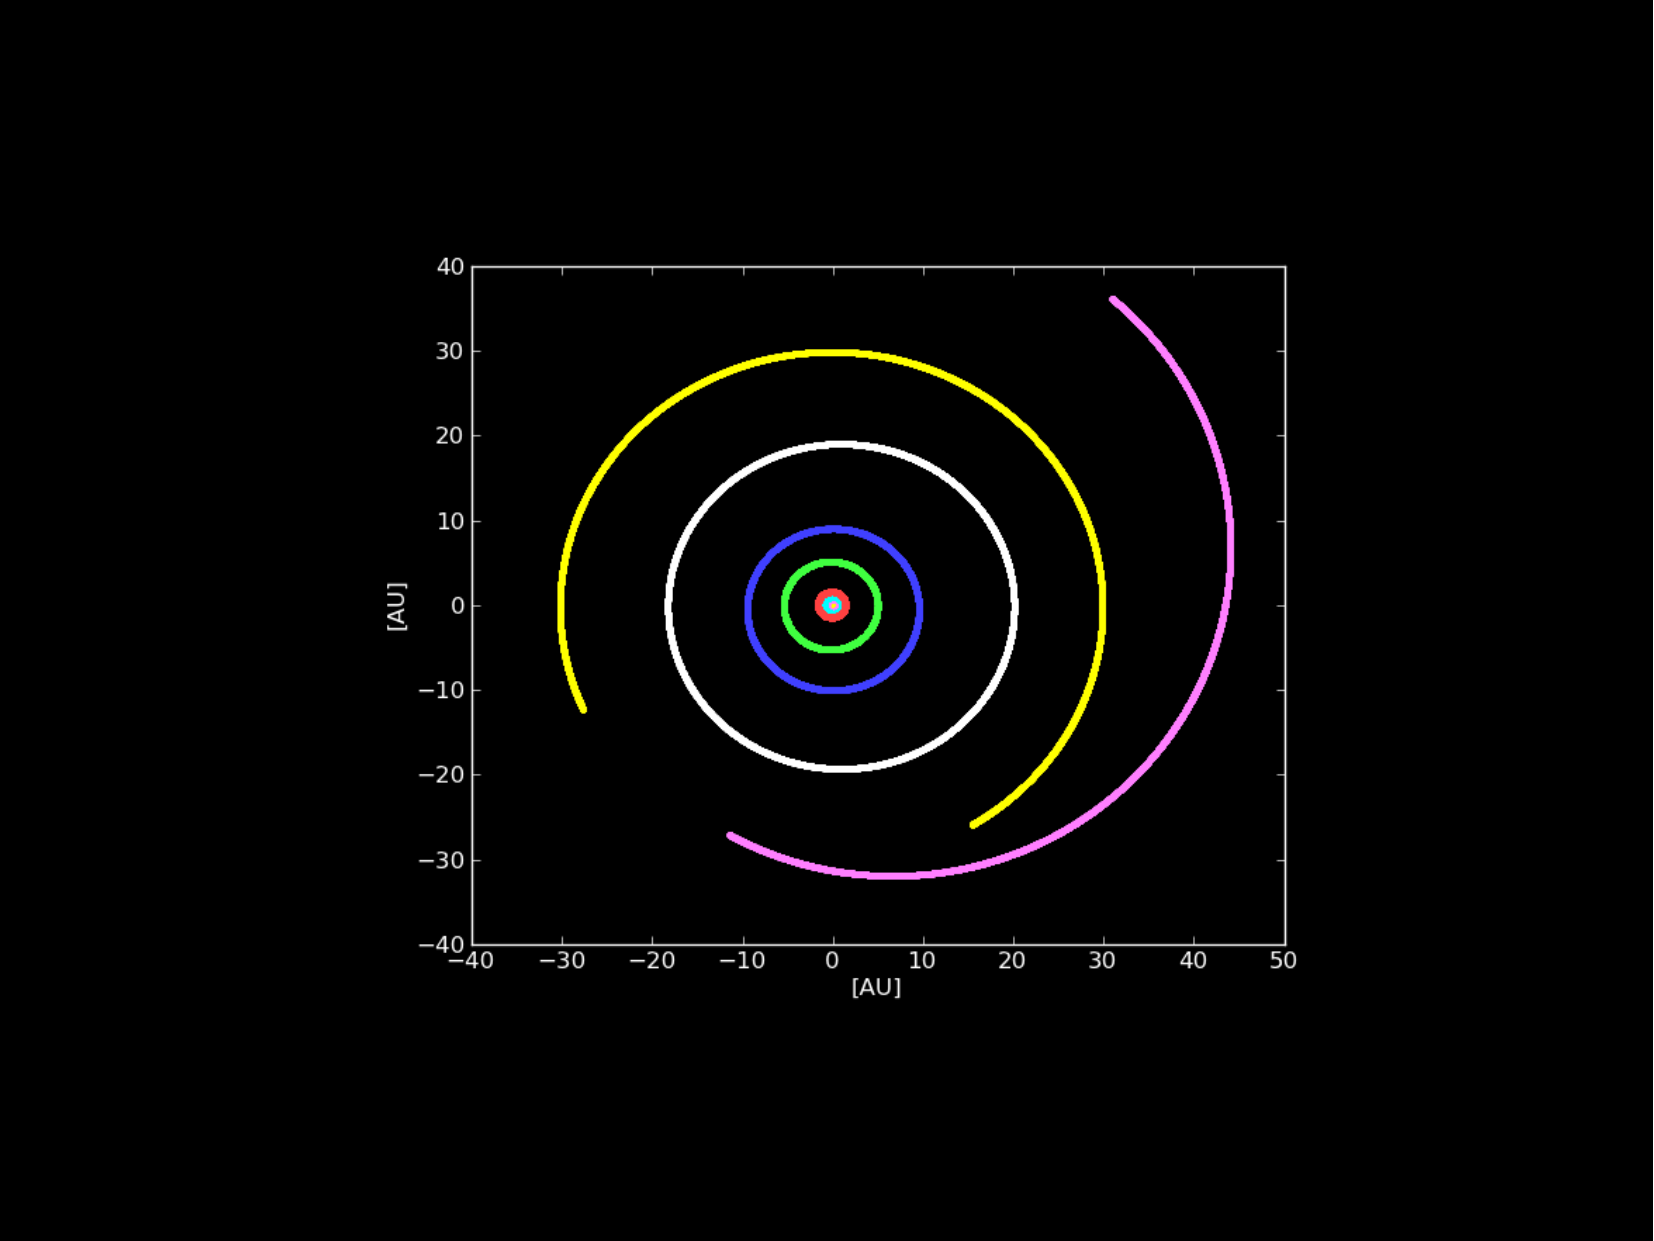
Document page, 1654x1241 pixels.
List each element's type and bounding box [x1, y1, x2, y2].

picture [341, 182, 1389, 1029]
